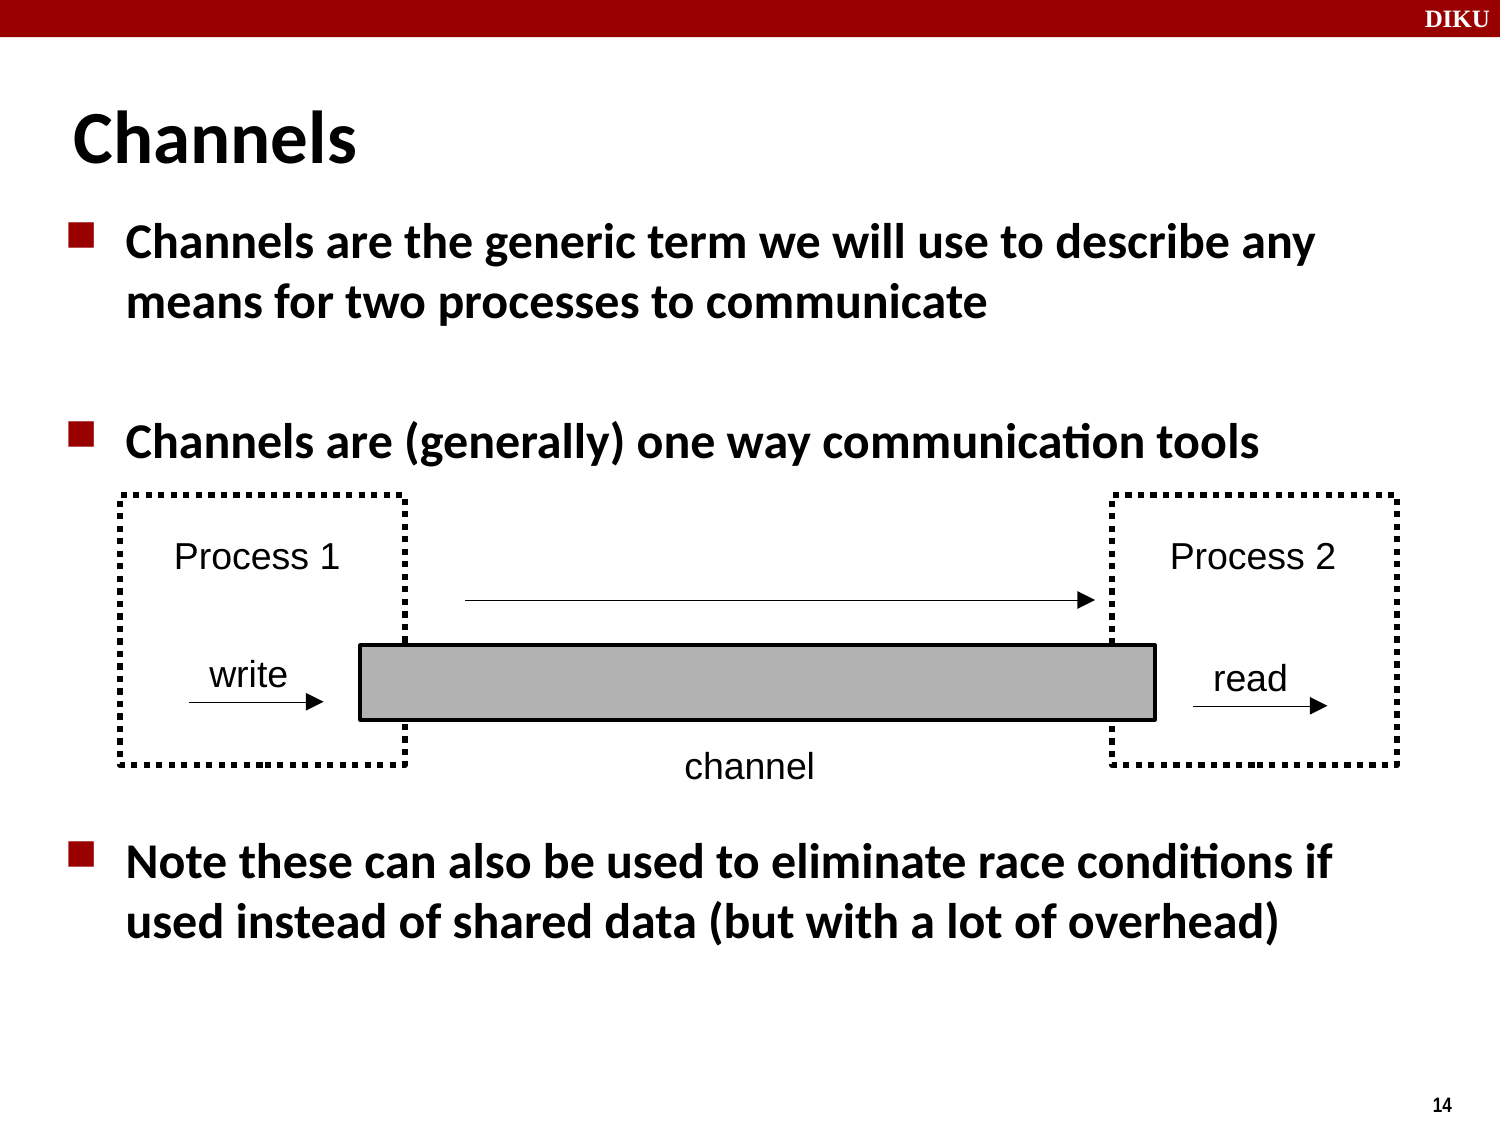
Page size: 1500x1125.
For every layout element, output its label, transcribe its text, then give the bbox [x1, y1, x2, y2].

text_box [360, 645, 1156, 721]
text_box Channels are the generic term we will use to describe any means for two processes to communicate Channels are (generally) one way communication tools Note these can also be used to eliminate race conditions if used instead of shared data (but with a lot of overhead) [54, 201, 1400, 625]
text_box Process 2 [1155, 528, 1366, 586]
text_box write [194, 645, 321, 703]
text_box channel [669, 738, 850, 796]
text_box Process 1 [159, 527, 370, 585]
text_box Channels [58, 71, 1304, 197]
text_box read [1198, 649, 1325, 707]
